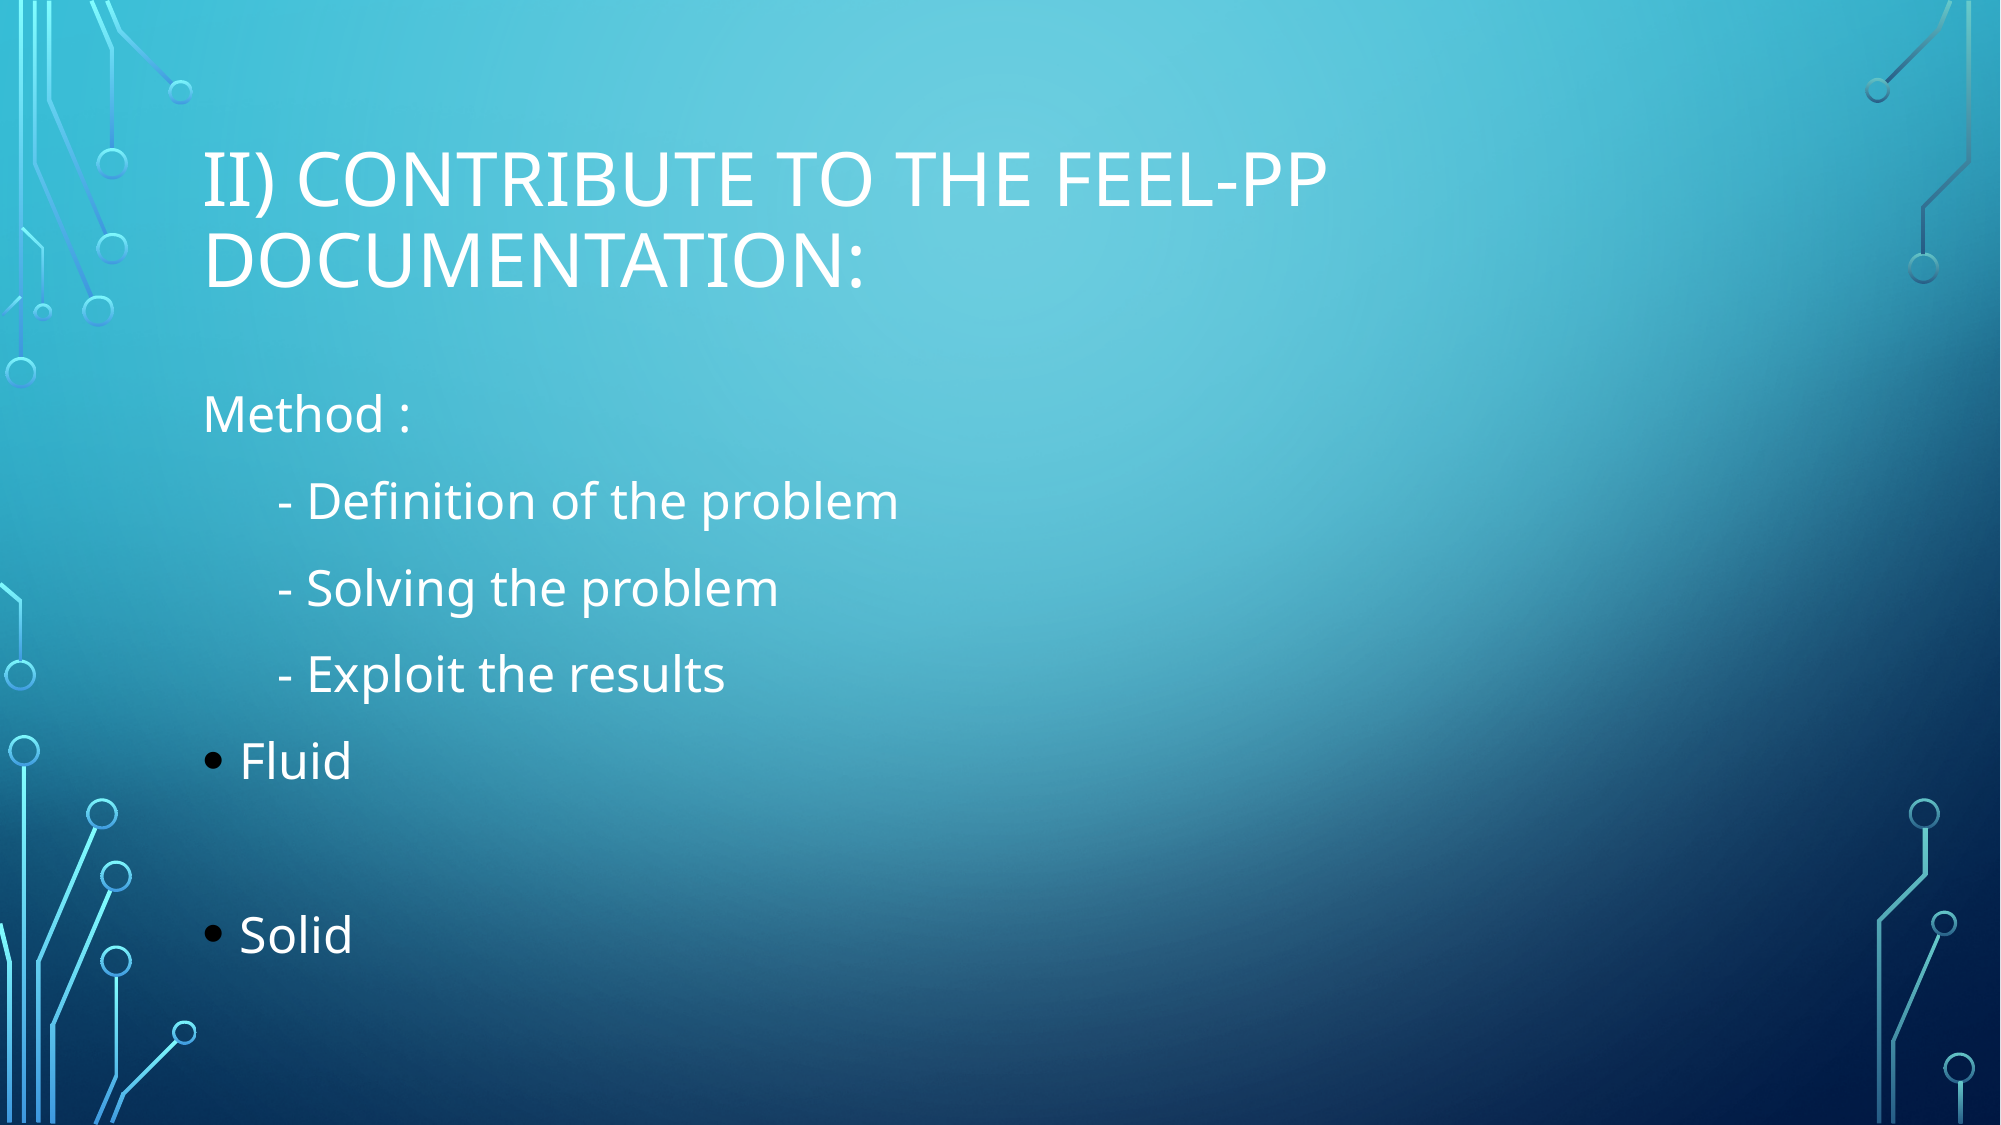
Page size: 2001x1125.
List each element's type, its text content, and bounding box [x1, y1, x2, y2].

list Method : - Definition of the problem - Solving the problem - Exploit the results Fluid Solid [187, 369, 1813, 1007]
title II) Contribute to the feel-pp documentation: [187, 101, 1813, 344]
